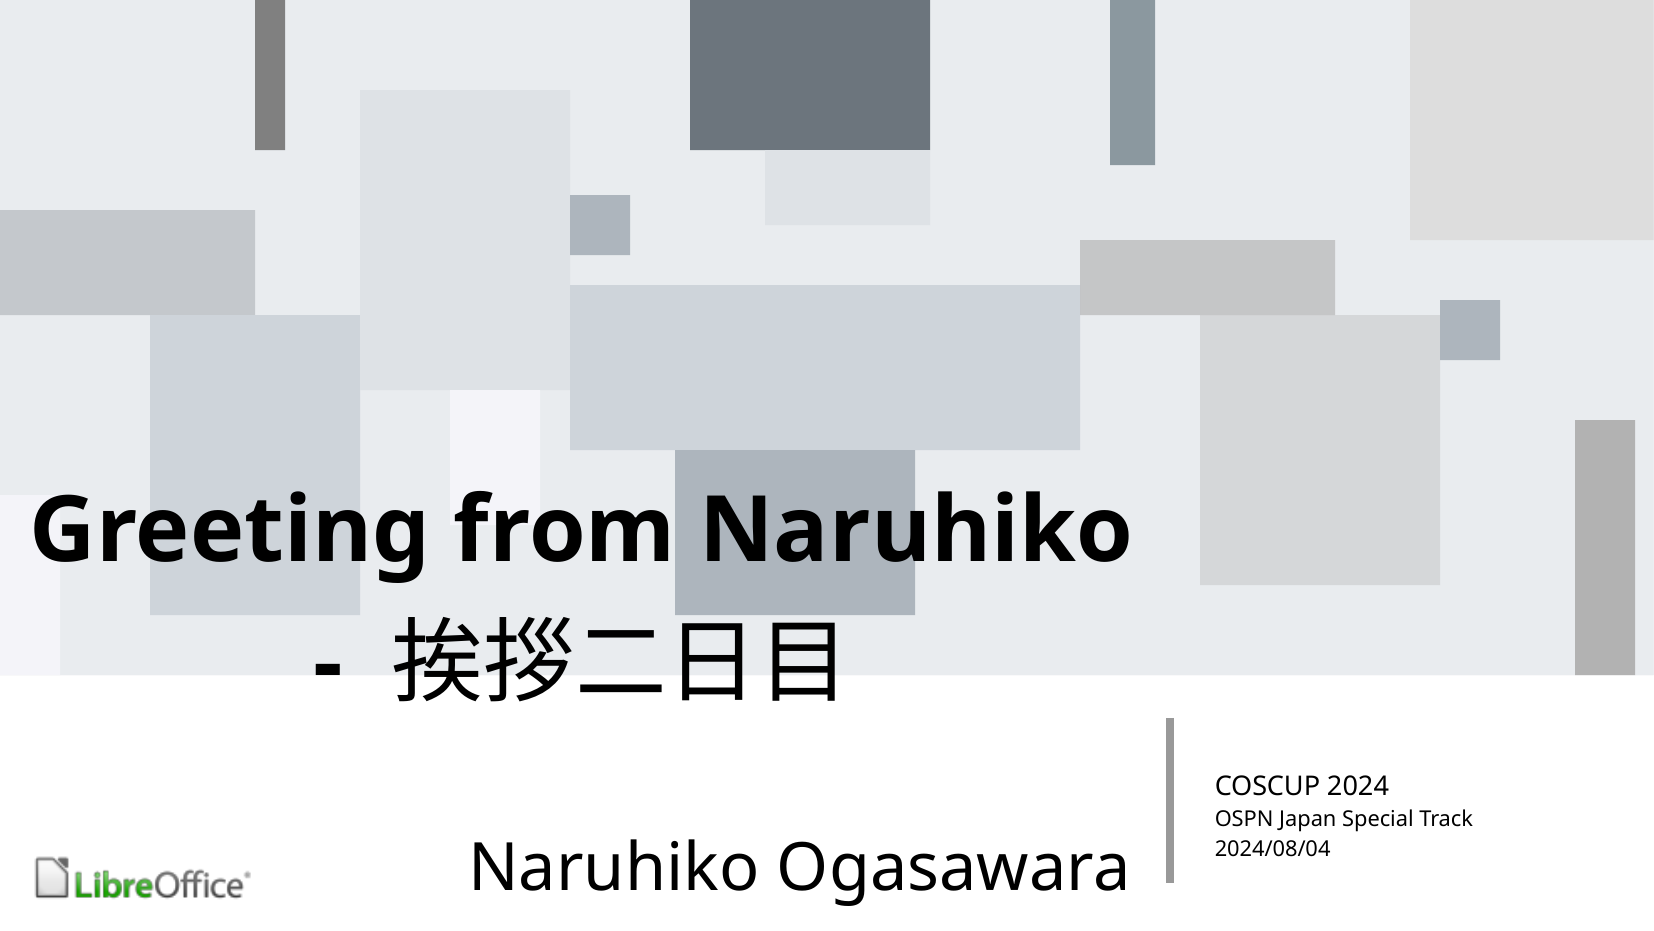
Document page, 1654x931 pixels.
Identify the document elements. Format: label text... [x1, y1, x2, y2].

title Greeting from Naruhiko - 挨拶二日目 [29, 404, 1135, 780]
subtitle Naruhiko Ogasawara [262, 819, 1132, 911]
picture [30, 852, 256, 903]
text_box COSCUP 2024 OSPN Japan Special Track 2024/08/04 [1200, 759, 1591, 871]
